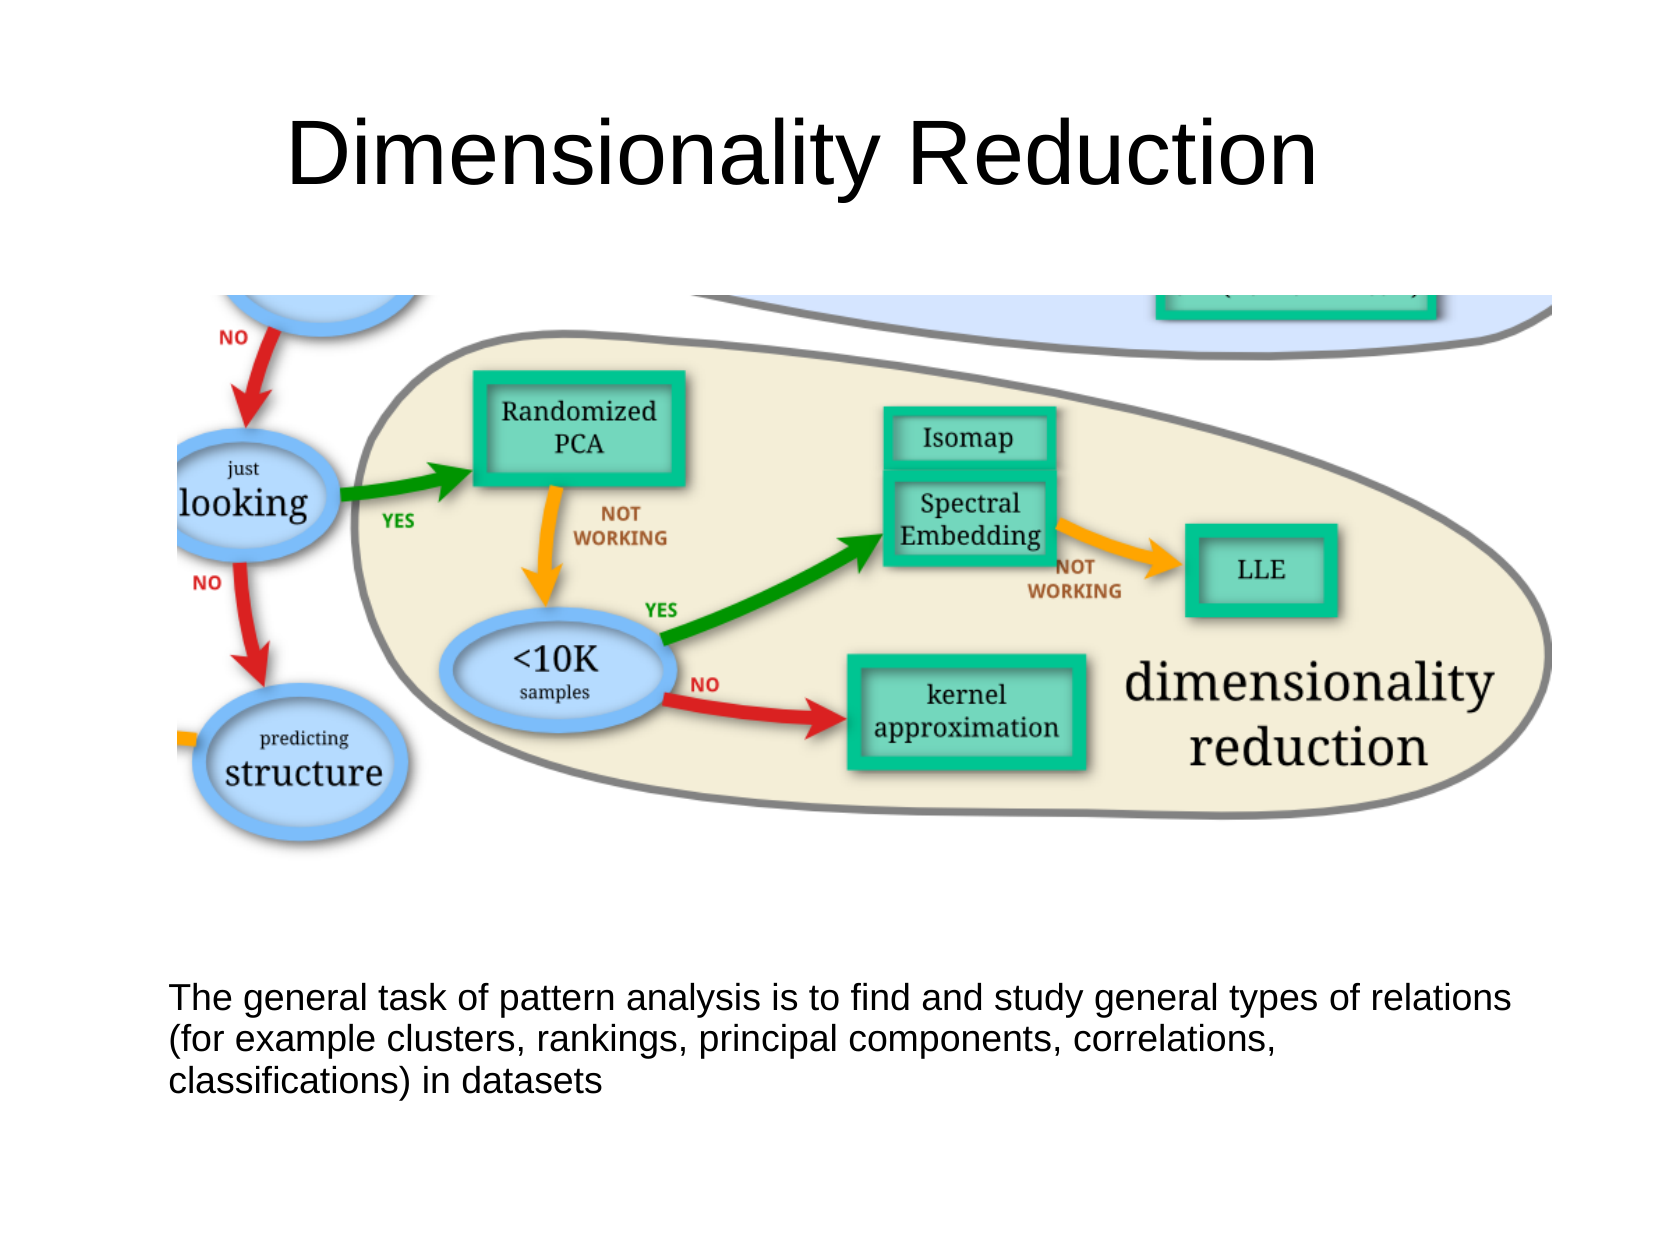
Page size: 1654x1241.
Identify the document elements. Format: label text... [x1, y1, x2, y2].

picture [177, 295, 1552, 926]
text_box The general task of pattern analysis is to find and study general types of relations (for example clusters, rankings, principal components, correlations, classifications) in datasets [153, 968, 1536, 1158]
title Dimensionality Reduction [59, 49, 1548, 257]
